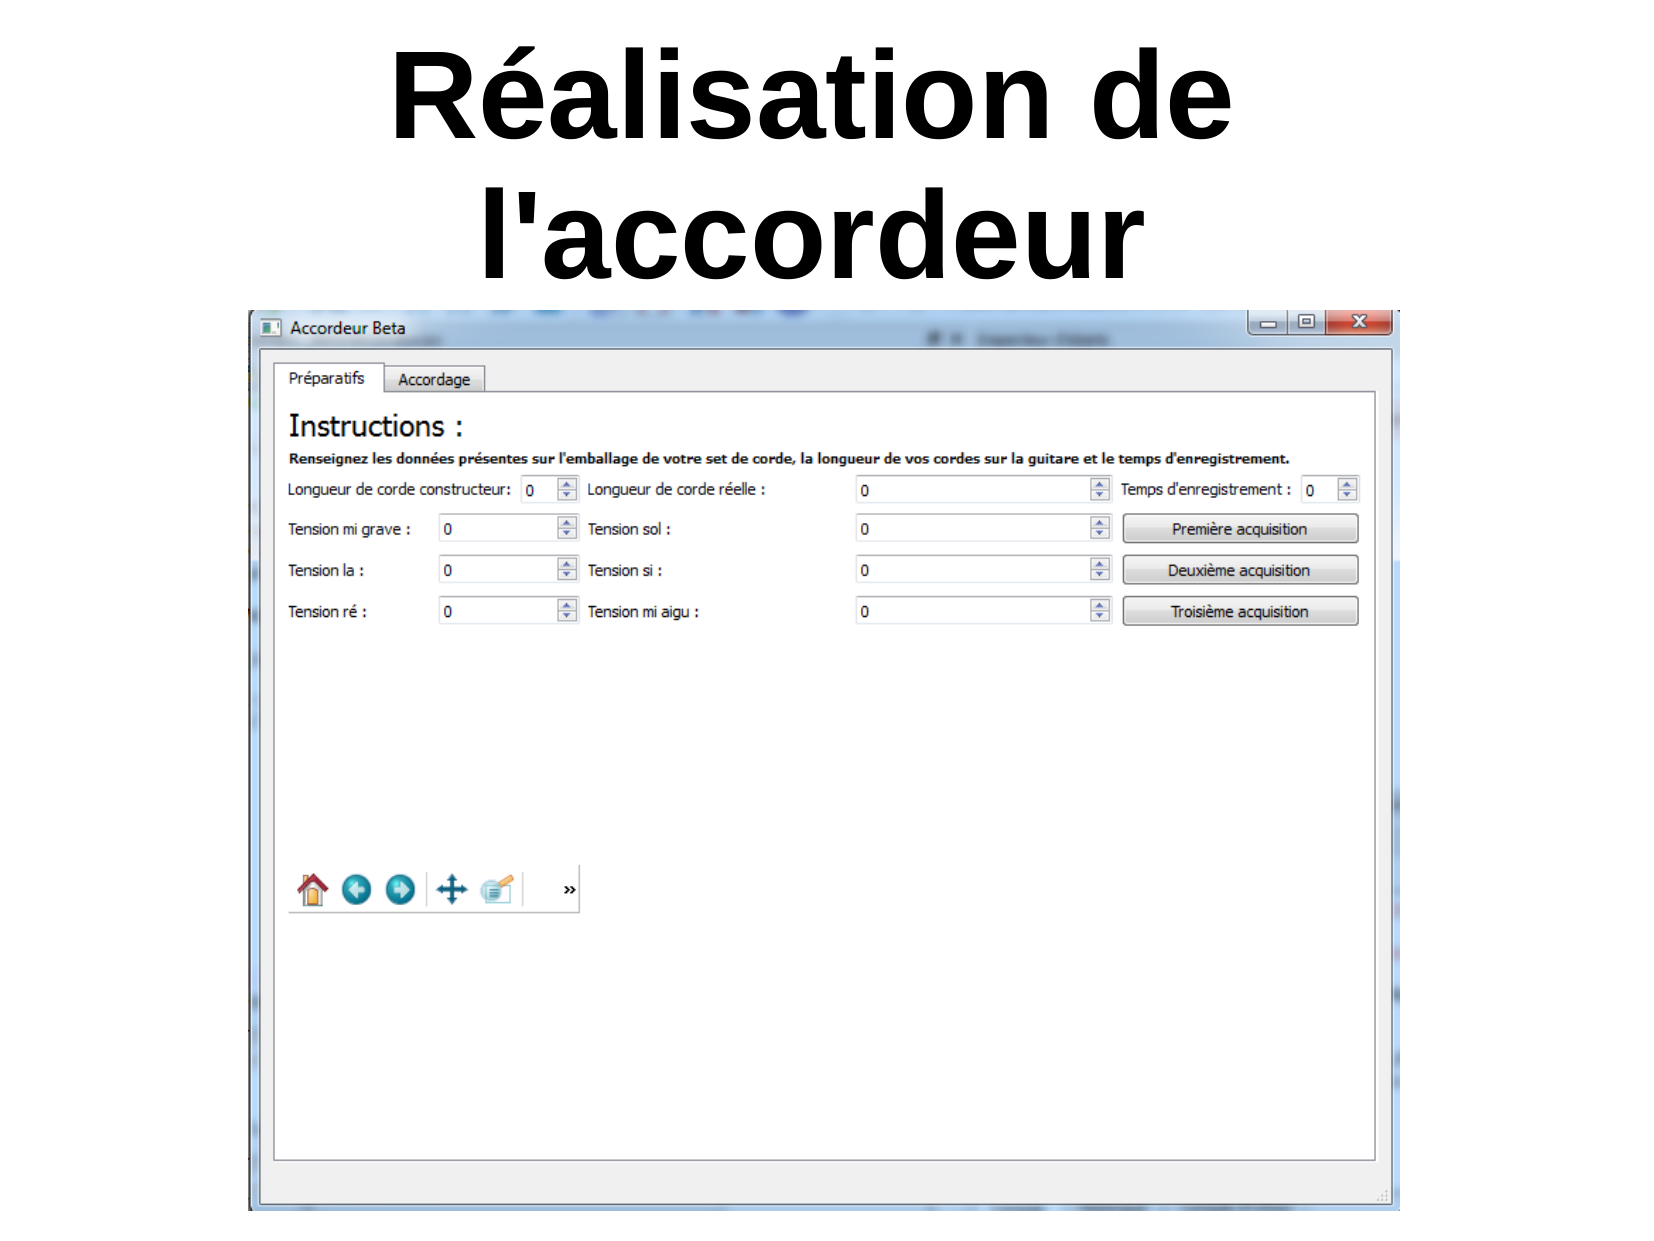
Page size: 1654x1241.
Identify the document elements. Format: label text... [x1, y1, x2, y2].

picture [248, 310, 1400, 1211]
text_box Réalisation de l'accordeur [177, 17, 1447, 313]
